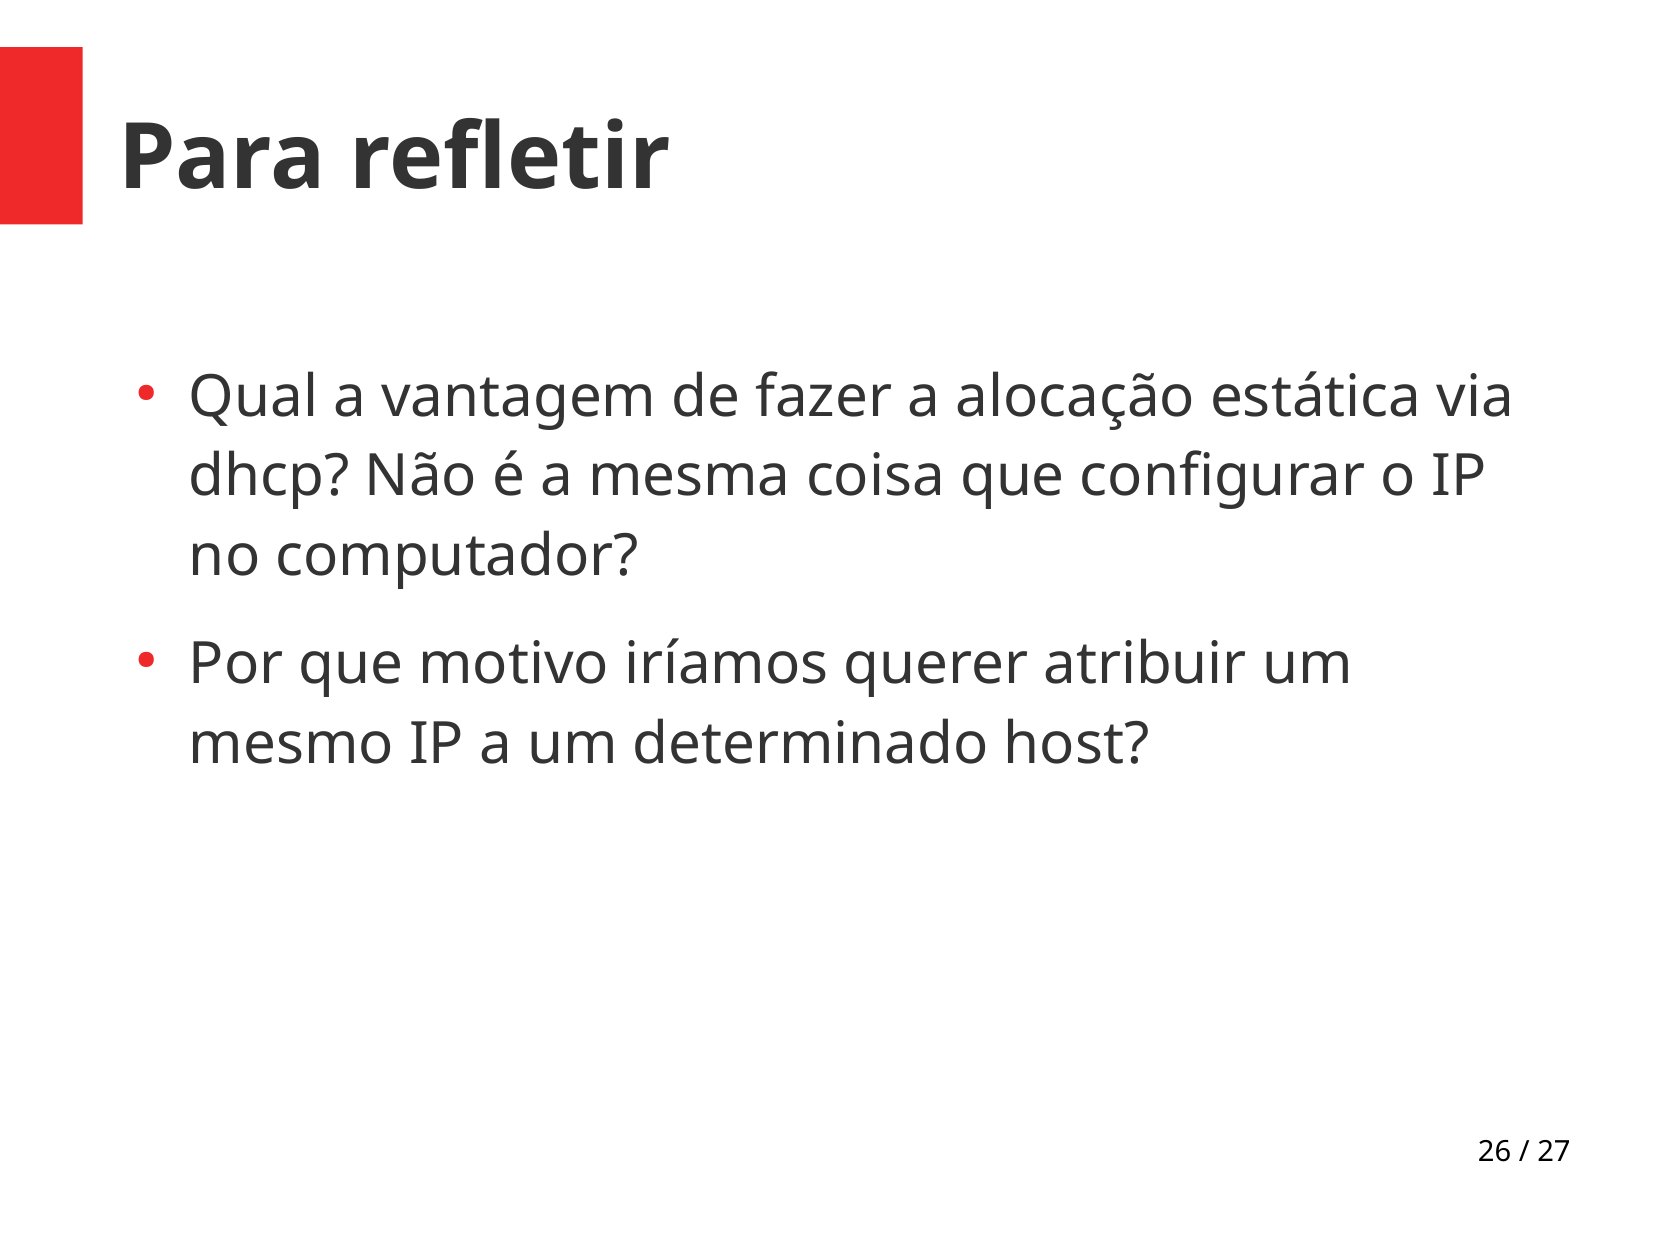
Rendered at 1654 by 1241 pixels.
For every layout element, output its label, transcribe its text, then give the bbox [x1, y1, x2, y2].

list Qual a vantagem de fazer a alocação estática via dhcp? Não é a mesma coisa que configurar o IP no computador? Por que motivo iríamos querer atribuir um mesmo IP a um determinado host? [118, 354, 1536, 1074]
title Para refletir [118, 49, 1571, 257]
